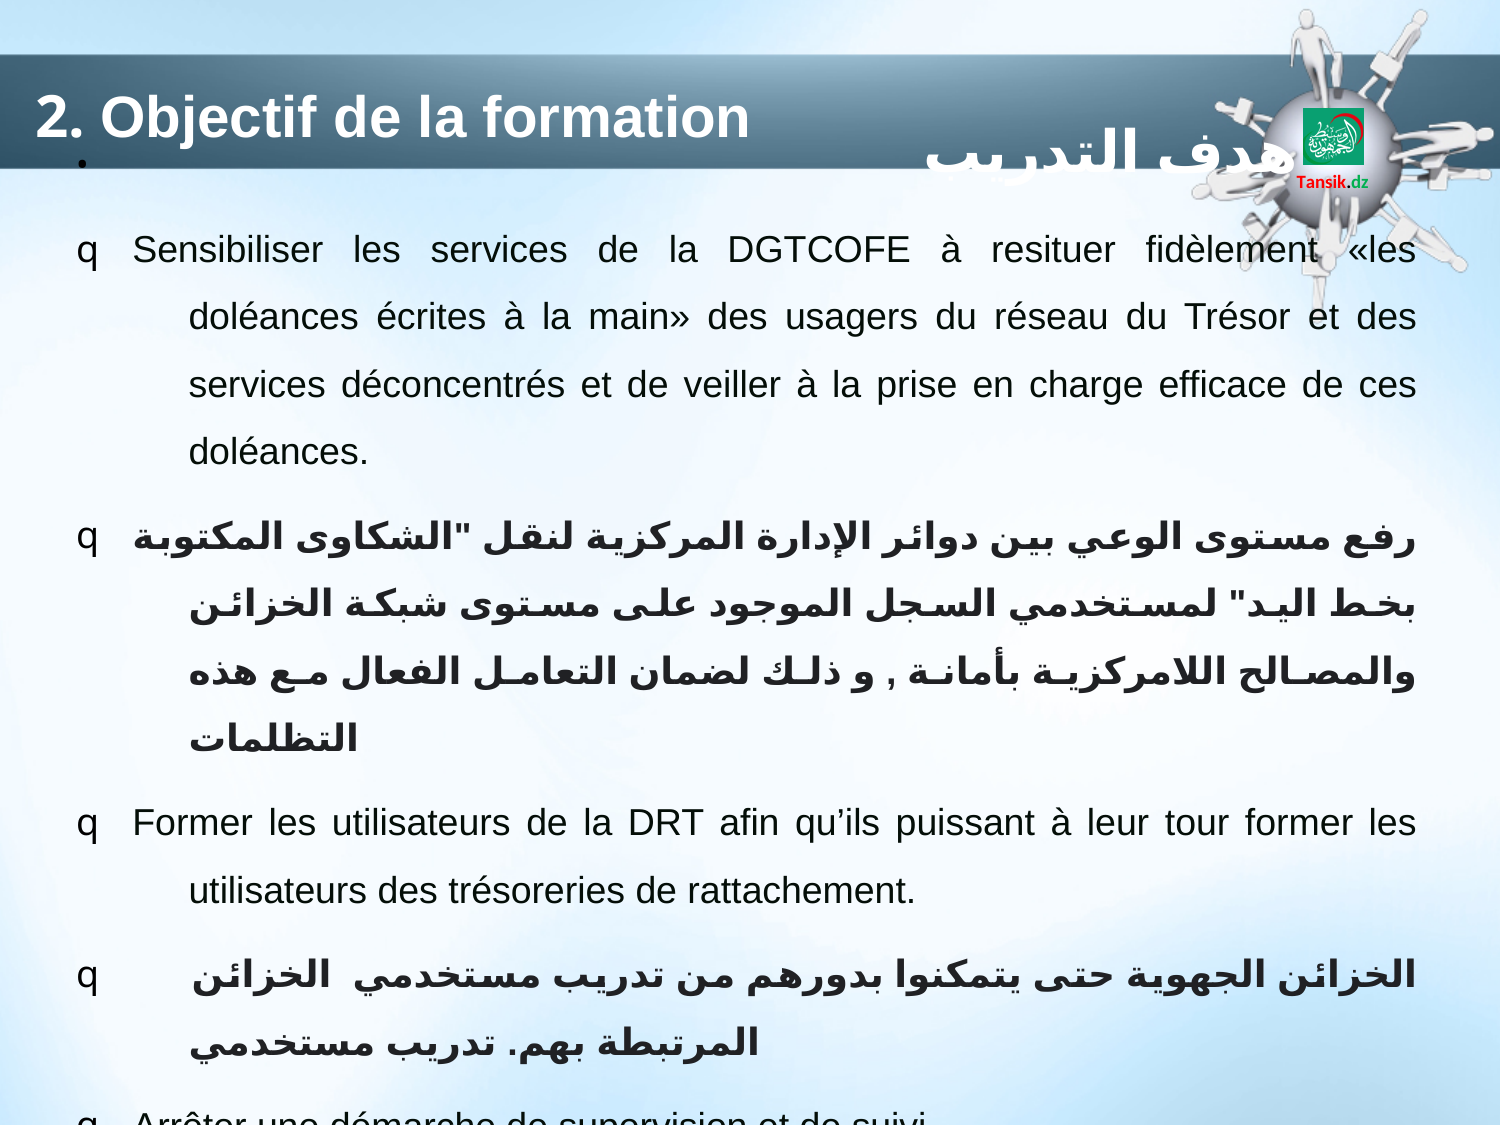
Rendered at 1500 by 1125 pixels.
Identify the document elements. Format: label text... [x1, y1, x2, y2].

picture [1303, 155, 1364, 161]
text_box Tansik.dz [1281, 161, 1386, 197]
text_box هدف التدريب [908, 71, 1500, 155]
title 2. Objectif de la formation [20, 71, 767, 155]
text_box Sensibiliser les services de la DGTCOFE à resituer fidèlement «les doléances écrites à la main» des usagers du réseau du Trésor et des services déconcentrés et de veiller à la prise en charge efficace de ces doléances. رفع مستوى الوعي بين دوائر الإدارة المركزية لنقل "الشكاوى المكتوبة بخط اليد" لمستخدمي السجل الموجود على مستوى شبكة الخزائن والمصالح اللامركزية بأمانة , و ذلك لضمان التعامل الفعال مع هذه التظلمات Former les utilisateurs de la DRT afin qu’ils puissant à leur tour former les utilisateurs des trésoreries de rattachement. الخزائن الجهوية حتى يتمكنوا بدورهم من تدريب مستخدمي الخزائن المرتبطة بهم. تدريب مستخدمي Arrêter une démarche de supervision et de suivi. انشاء و تنفيذ عملية الإشراف والمراقبة [61, 133, 1433, 1069]
